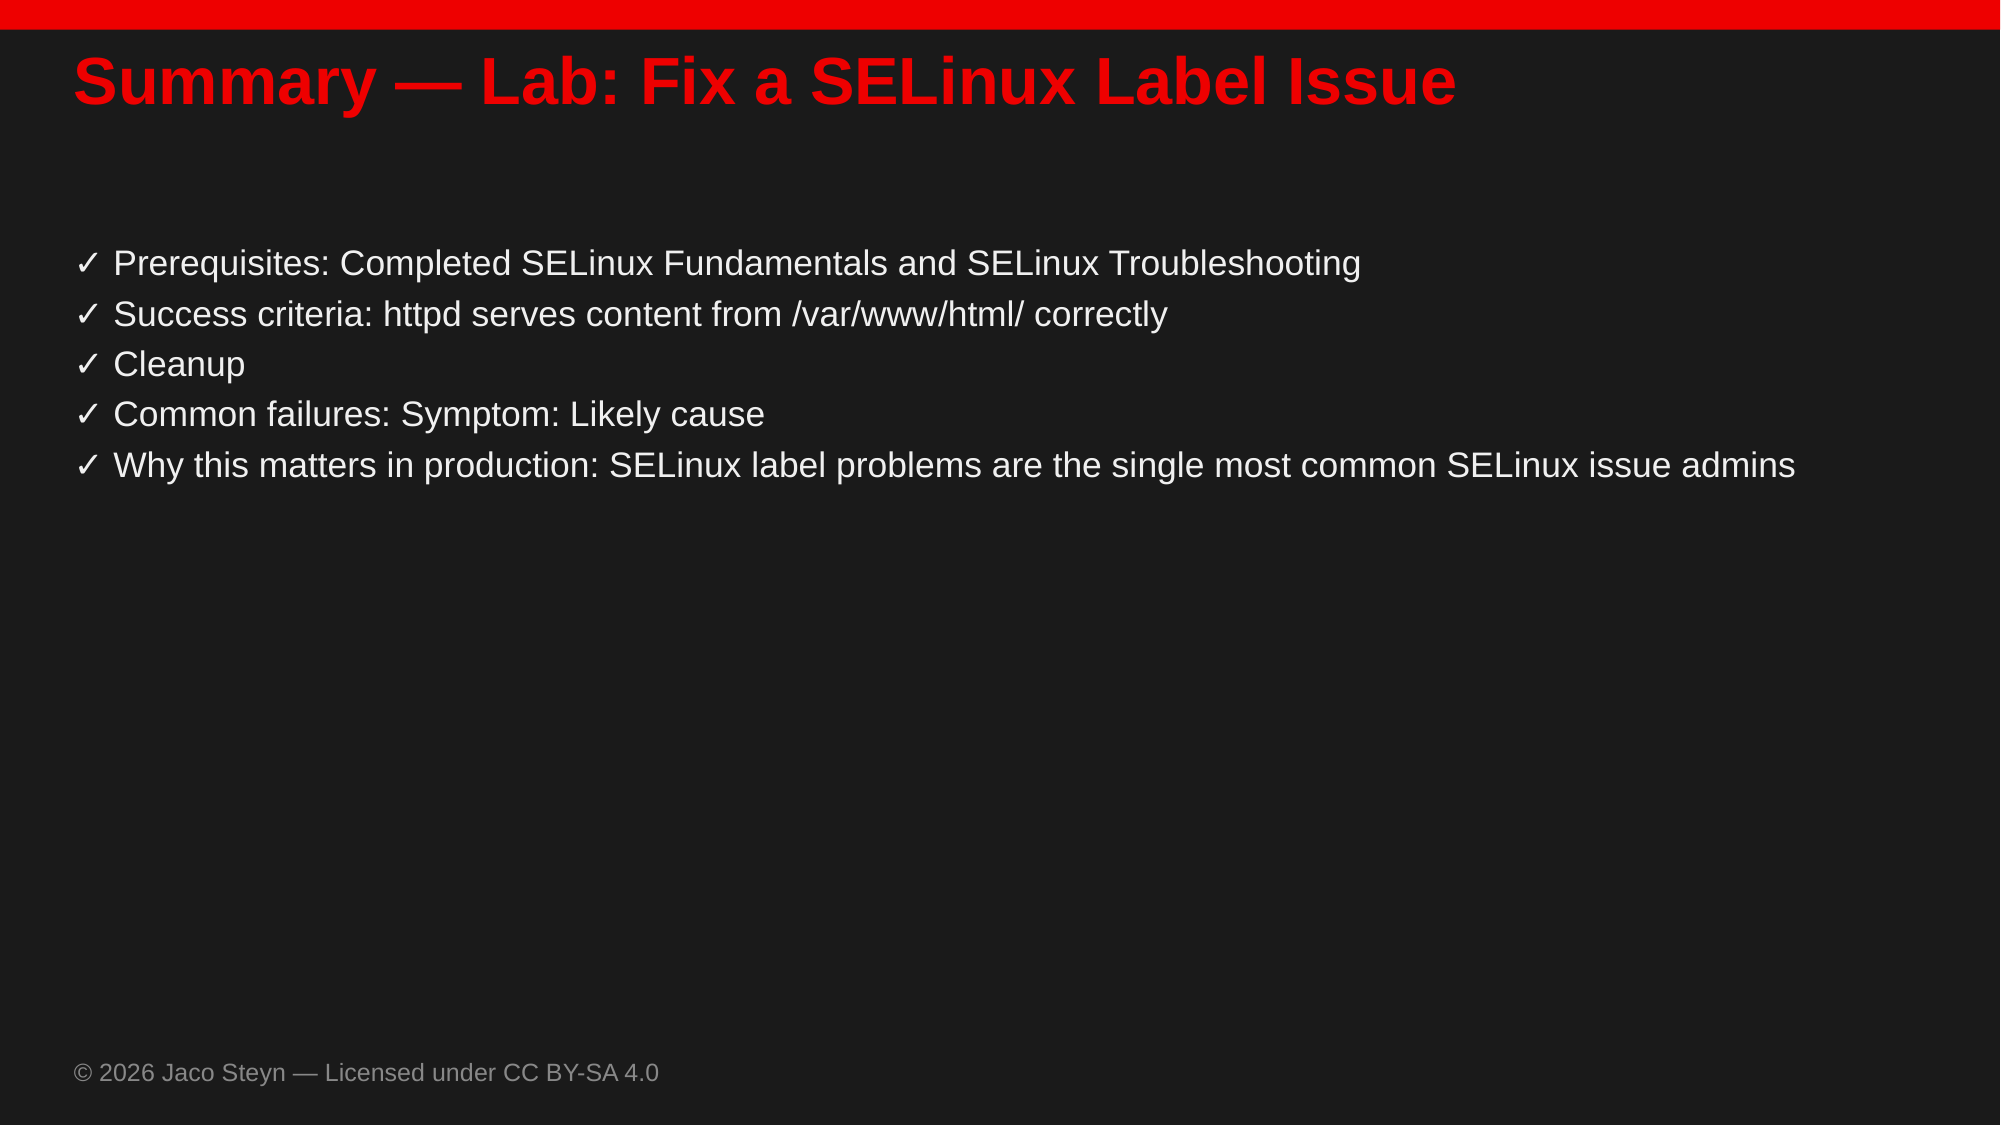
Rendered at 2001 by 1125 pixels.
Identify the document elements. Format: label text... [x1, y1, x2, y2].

text_box Summary — Lab: Fix a SELinux Label Issue [59, 36, 1942, 208]
text_box [0, 0, 2001, 30]
text_box © 2026 Jaco Steyn — Licensed under CC BY-SA 4.0 [59, 1051, 1942, 1093]
text_box ✓ Prerequisites: Completed SELinux Fundamentals and SELinux Troubleshooting ✓ Success criteria: httpd serves content from /var/www/html/ correctly ✓ Cleanup ✓ Common failures: Symptom: Likely cause ✓ Why this matters in production: SELinux label problems are the single most common SELinux issue admins [59, 236, 1942, 1037]
